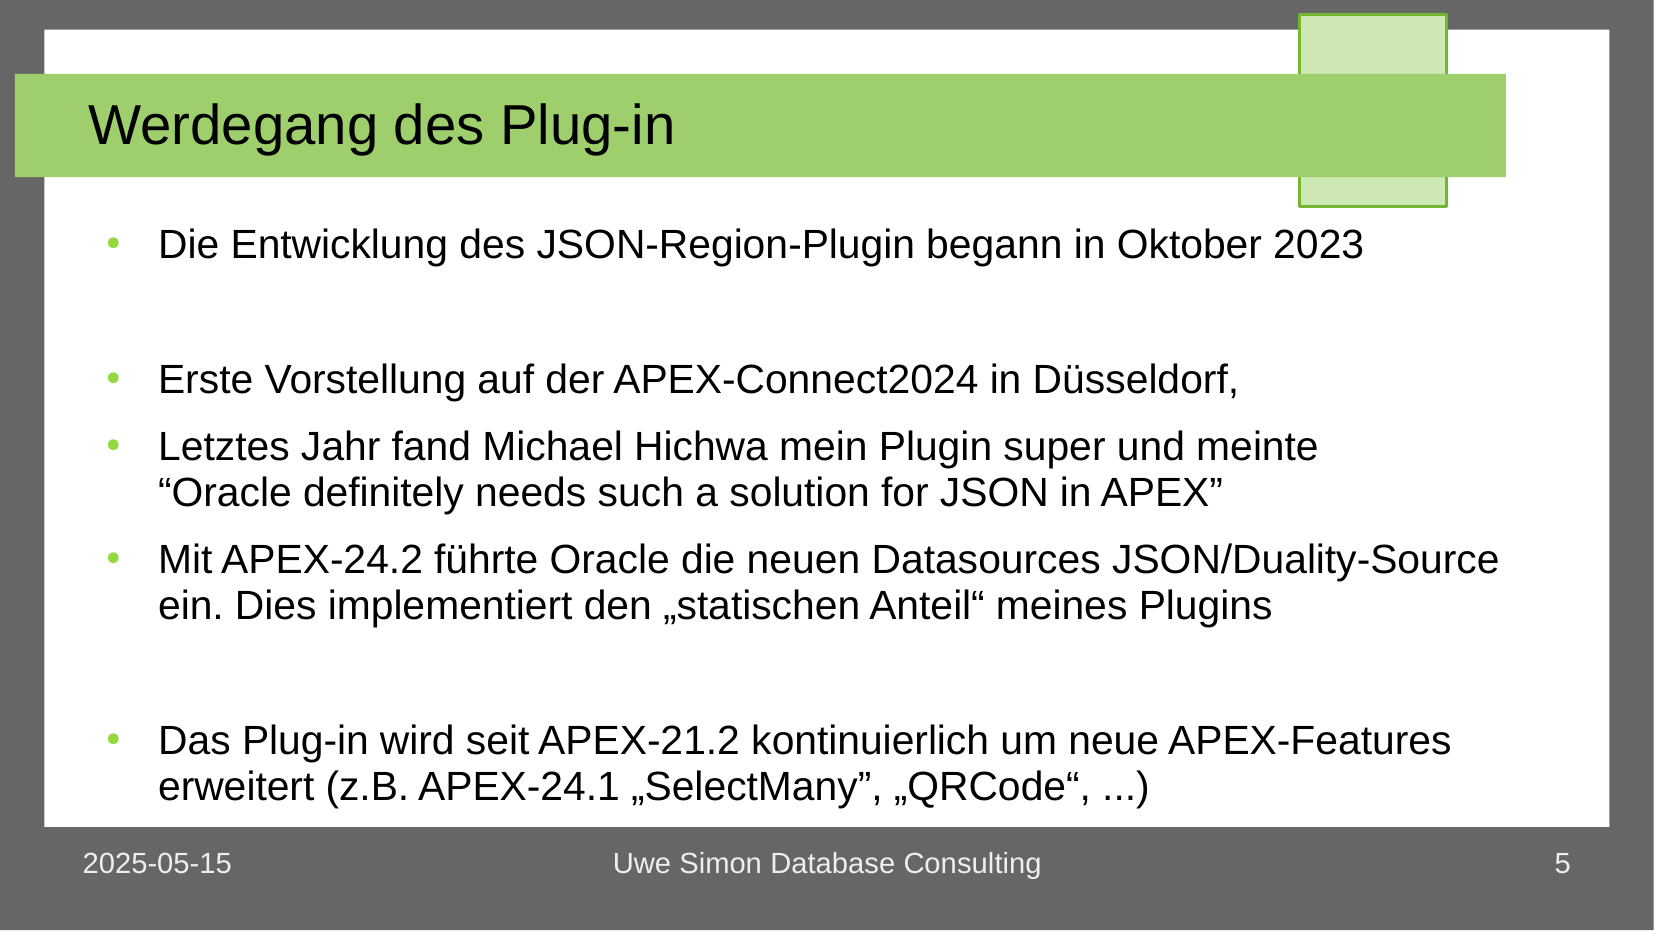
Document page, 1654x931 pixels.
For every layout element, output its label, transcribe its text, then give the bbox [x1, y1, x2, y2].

title Werdegang des Plug-in [88, 73, 1506, 178]
list Die Entwicklung des JSON-Region-Plugin begann in Oktober 2023 Erste Vorstellung auf der APEX-Connect2024 in Düsseldorf, Letztes Jahr fand Michael Hichwa mein Plugin super und meinte “Oracle definitely needs such a solution for JSON in APEX” Mit APEX-24.2 führte Oracle die neuen Datasources JSON/Duality-Source ein. Dies implementiert den „statischen Anteil“ meines Plugins Das Plug-in wird seit APEX-21.2 kontinuierlich um neue APEX-Features erweitert (z.B. APEX-24.1 „SelectMany”, „QRCode“, ...) [88, 221, 1565, 813]
